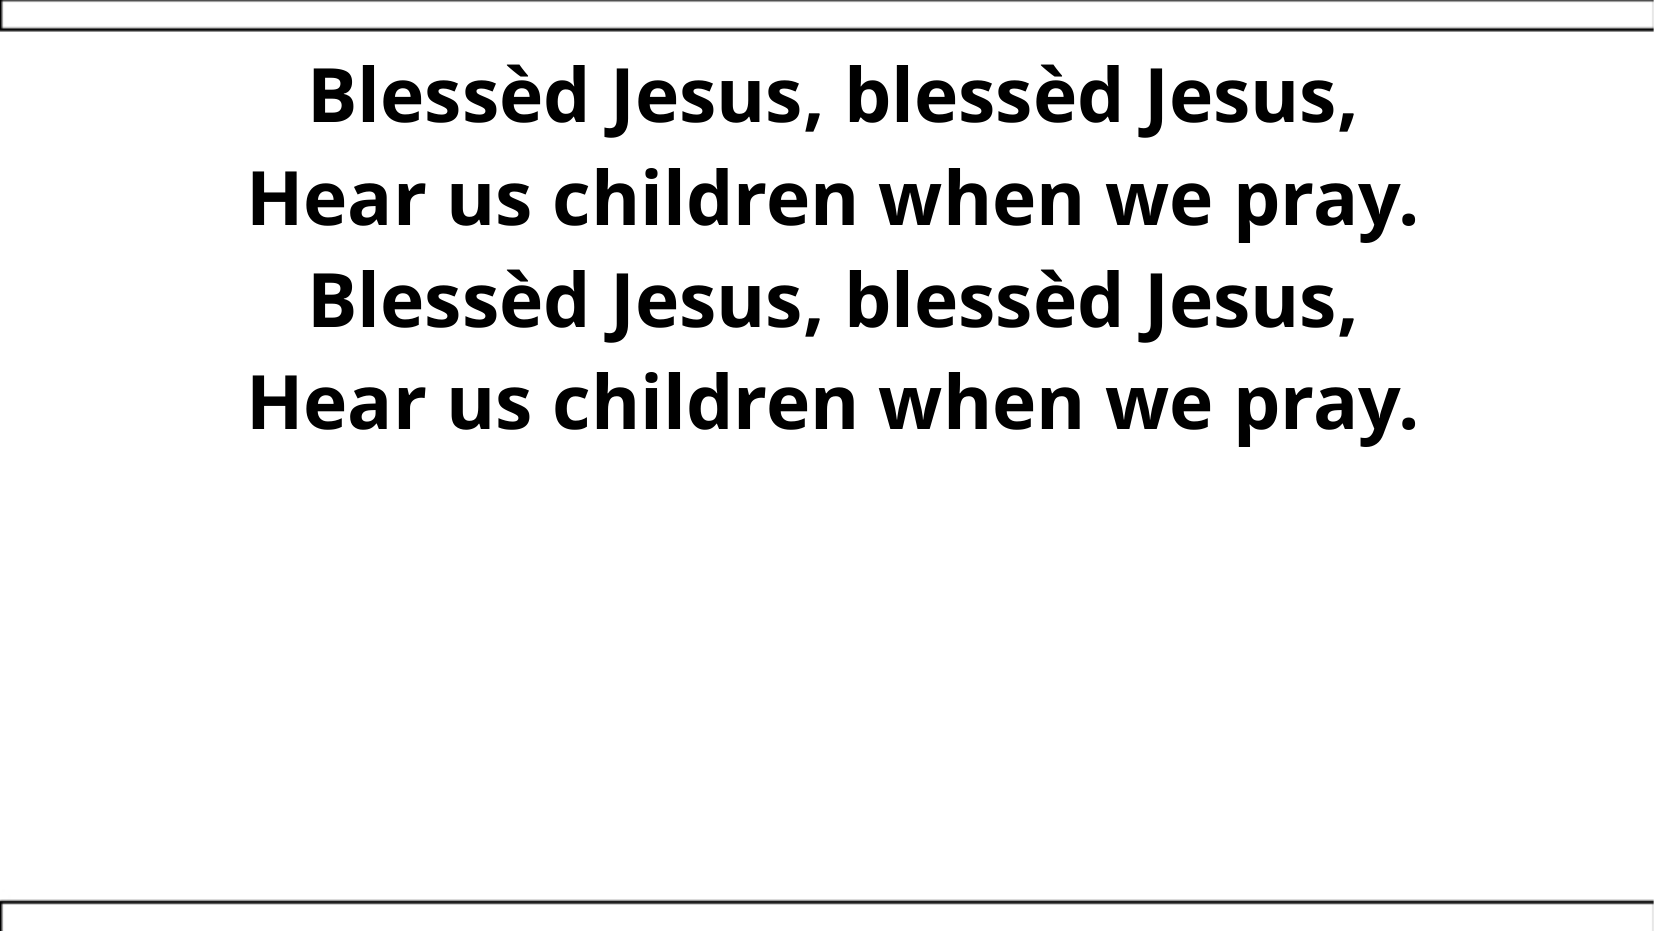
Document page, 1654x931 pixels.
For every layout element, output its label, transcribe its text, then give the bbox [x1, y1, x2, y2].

text_box Blessèd Jesus, blessèd Jesus, Hear us children when we pray. Blessèd Jesus, blessèd Jesus, Hear us children when we pray. [121, 35, 1546, 450]
picture [0, 0, 1654, 931]
